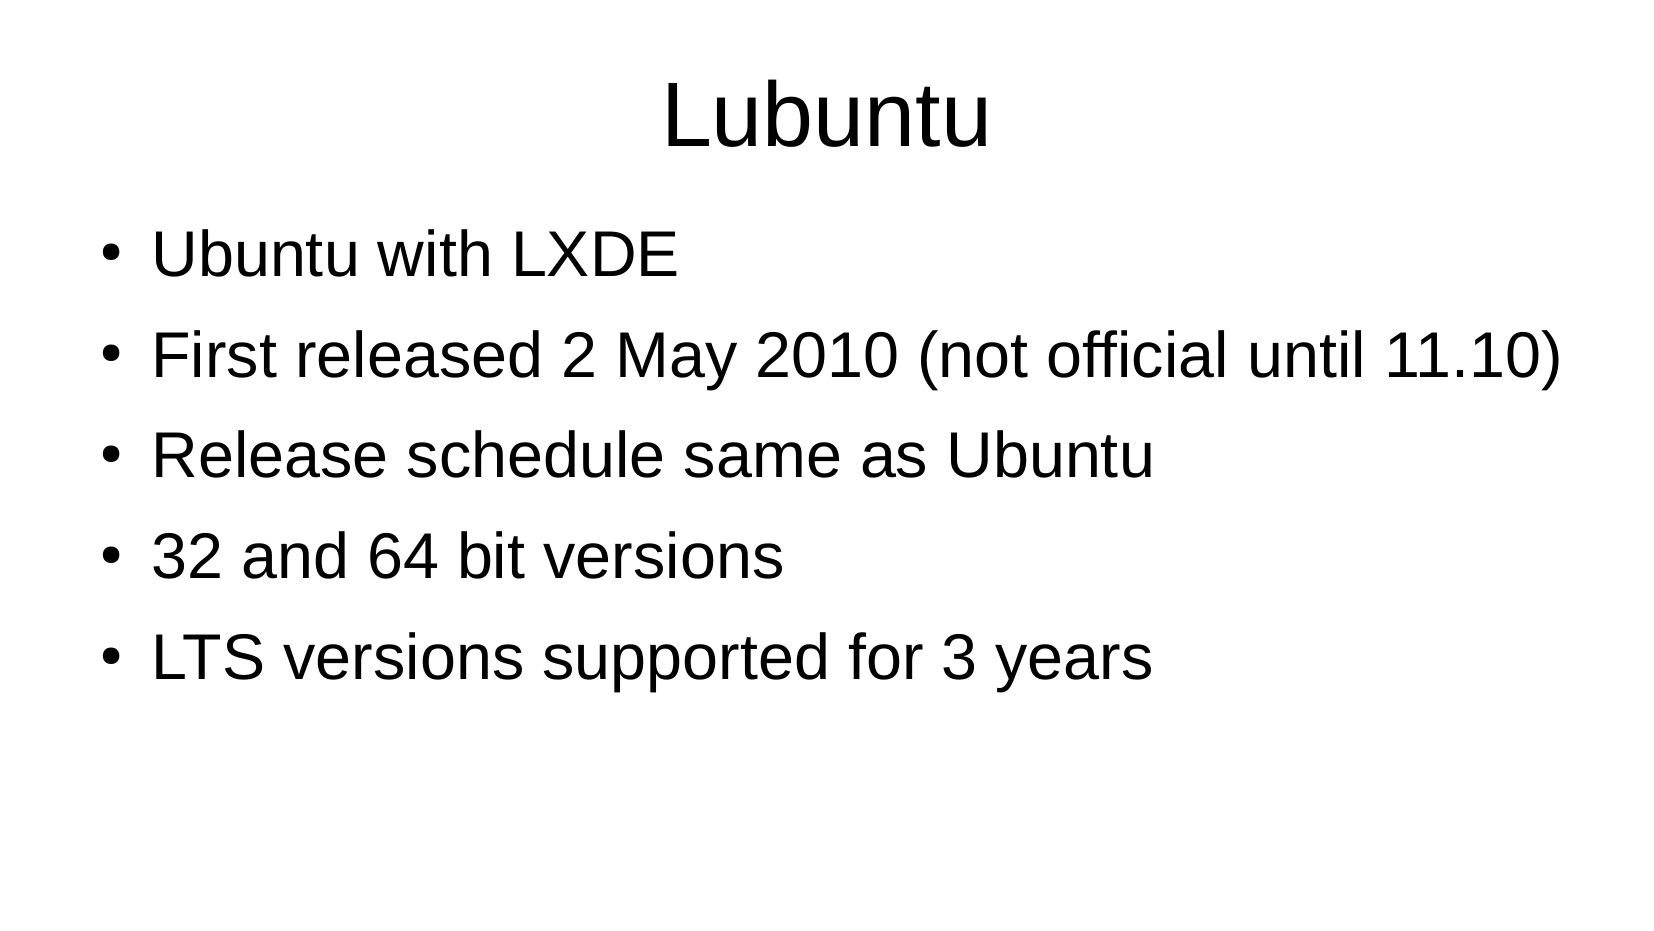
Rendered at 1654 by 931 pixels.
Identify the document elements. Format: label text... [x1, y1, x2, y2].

list Ubuntu with LXDE First released 2 May 2010 (not official until 11.10) Release schedule same as Ubuntu 32 and 64 bit versions LTS versions supported for 3 years [82, 217, 1571, 758]
title Lubuntu [82, 37, 1571, 193]
